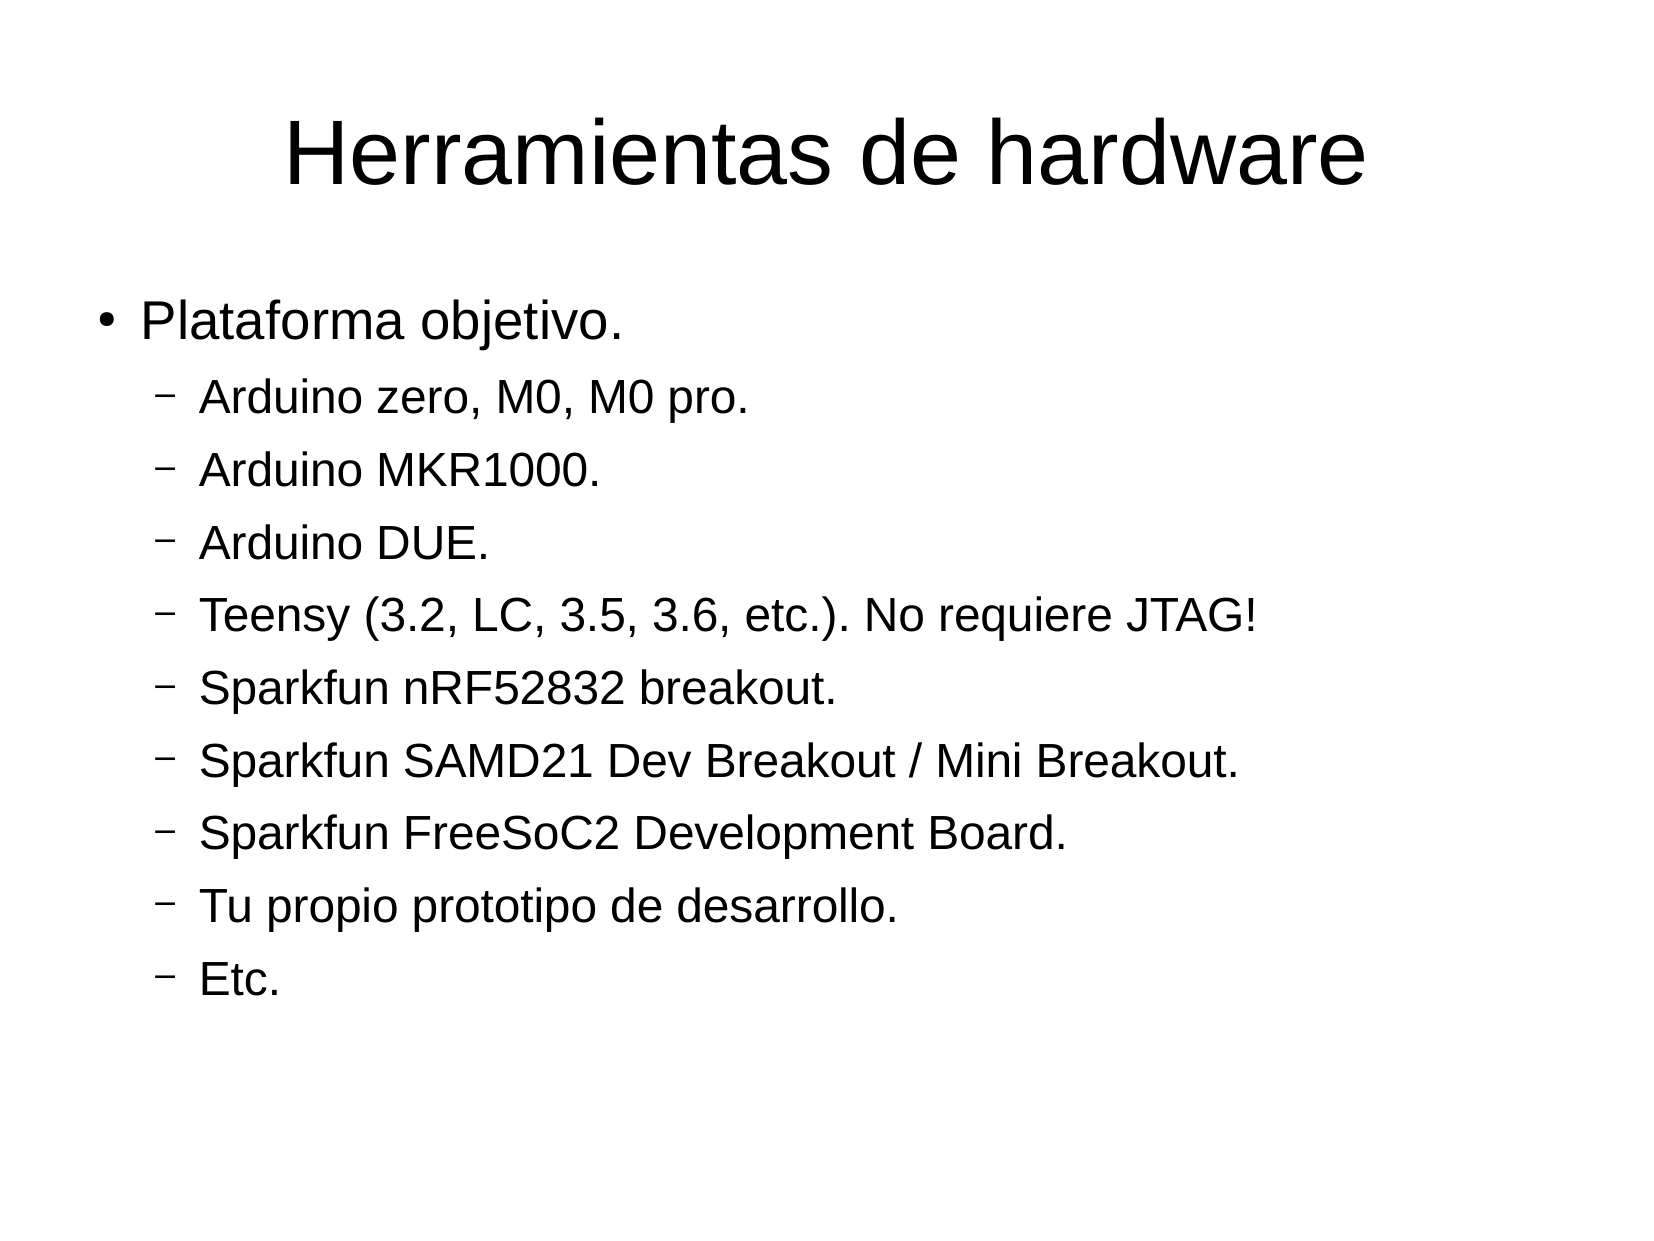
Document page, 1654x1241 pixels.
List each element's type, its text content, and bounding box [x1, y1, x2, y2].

title Herramientas de hardware [82, 49, 1571, 257]
list Plataforma objetivo. Arduino zero, M0, M0 pro. Arduino MKR1000. Arduino DUE. Teensy (3.2, LC, 3.5, 3.6, etc.). No requiere JTAG! Sparkfun nRF52832 breakout. Sparkfun SAMD21 Dev Breakout / Mini Breakout. Sparkfun FreeSoC2 Development Board. Tu propio prototipo de desarrollo. Etc. [82, 290, 1571, 1010]
